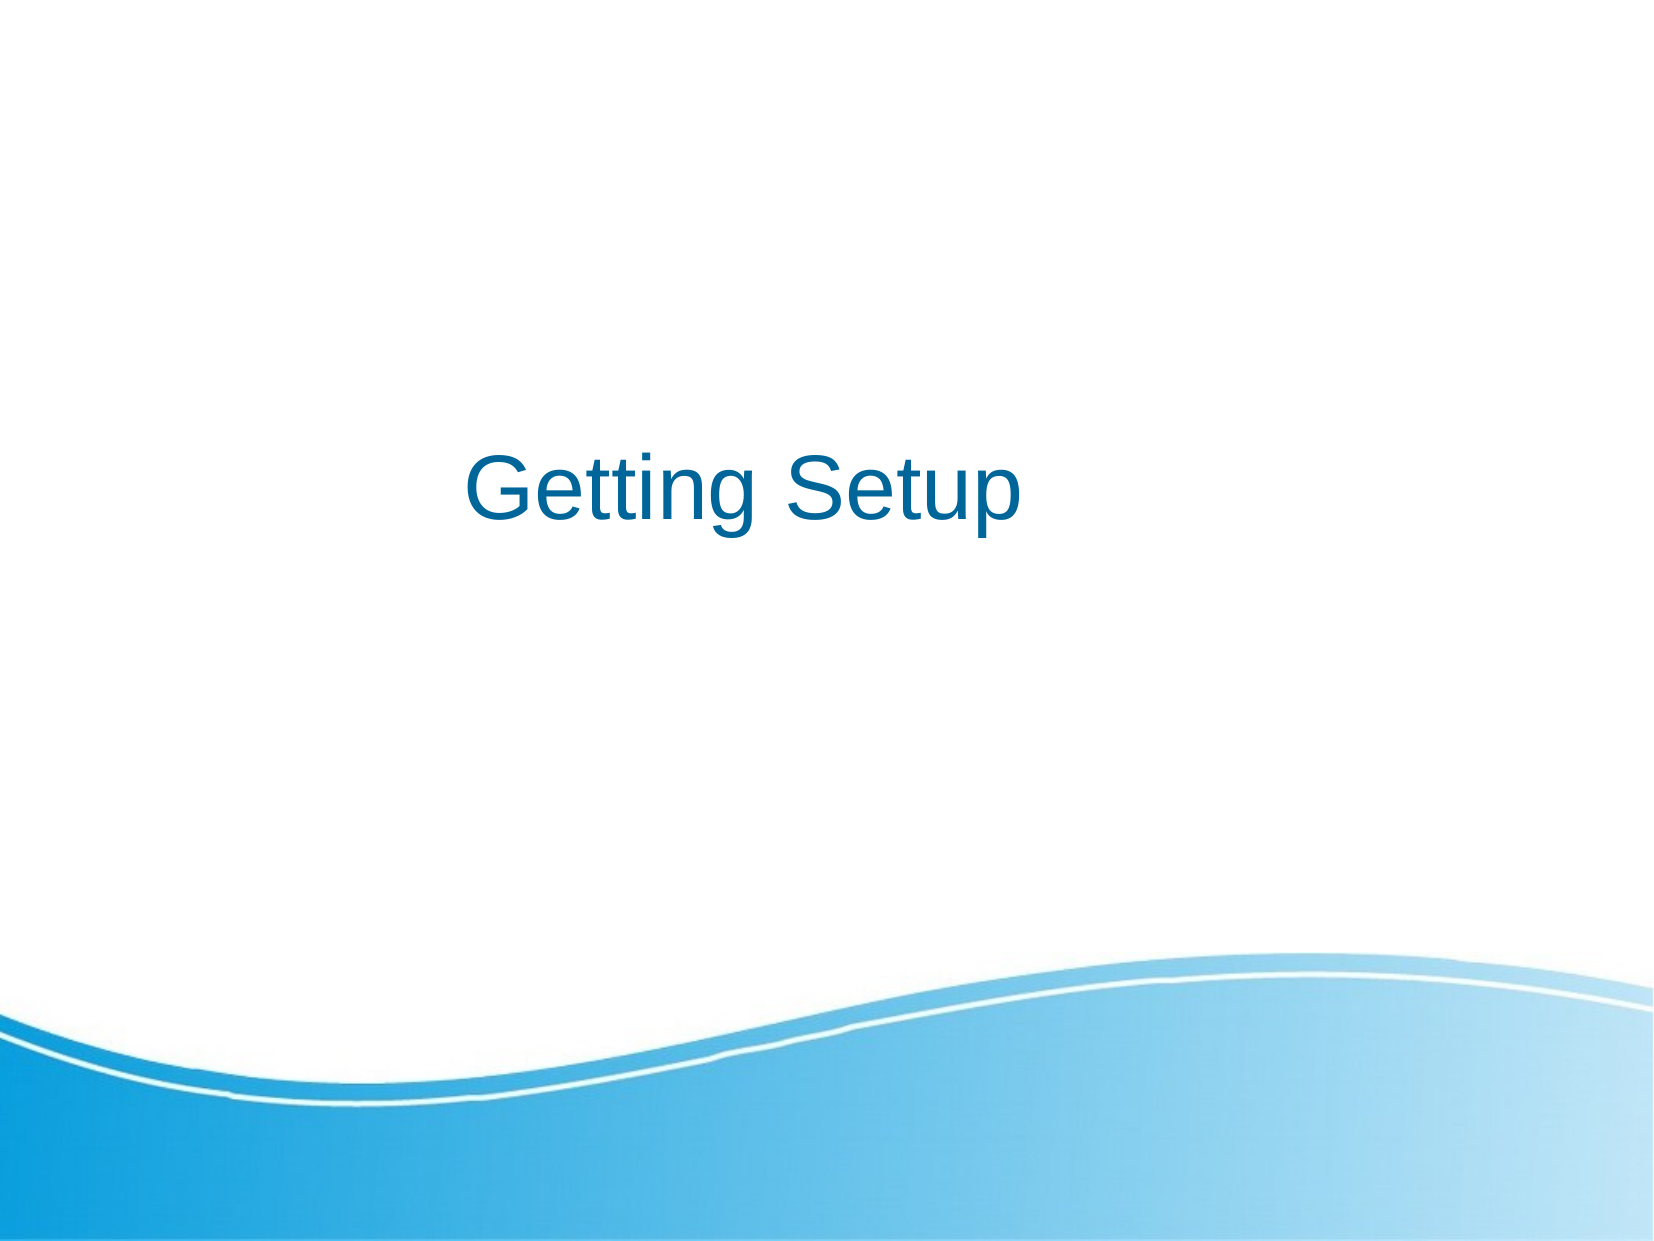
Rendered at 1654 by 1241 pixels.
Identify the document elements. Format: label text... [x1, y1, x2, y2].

picture [0, 952, 1654, 1241]
title Getting Setup [0, 384, 1489, 592]
